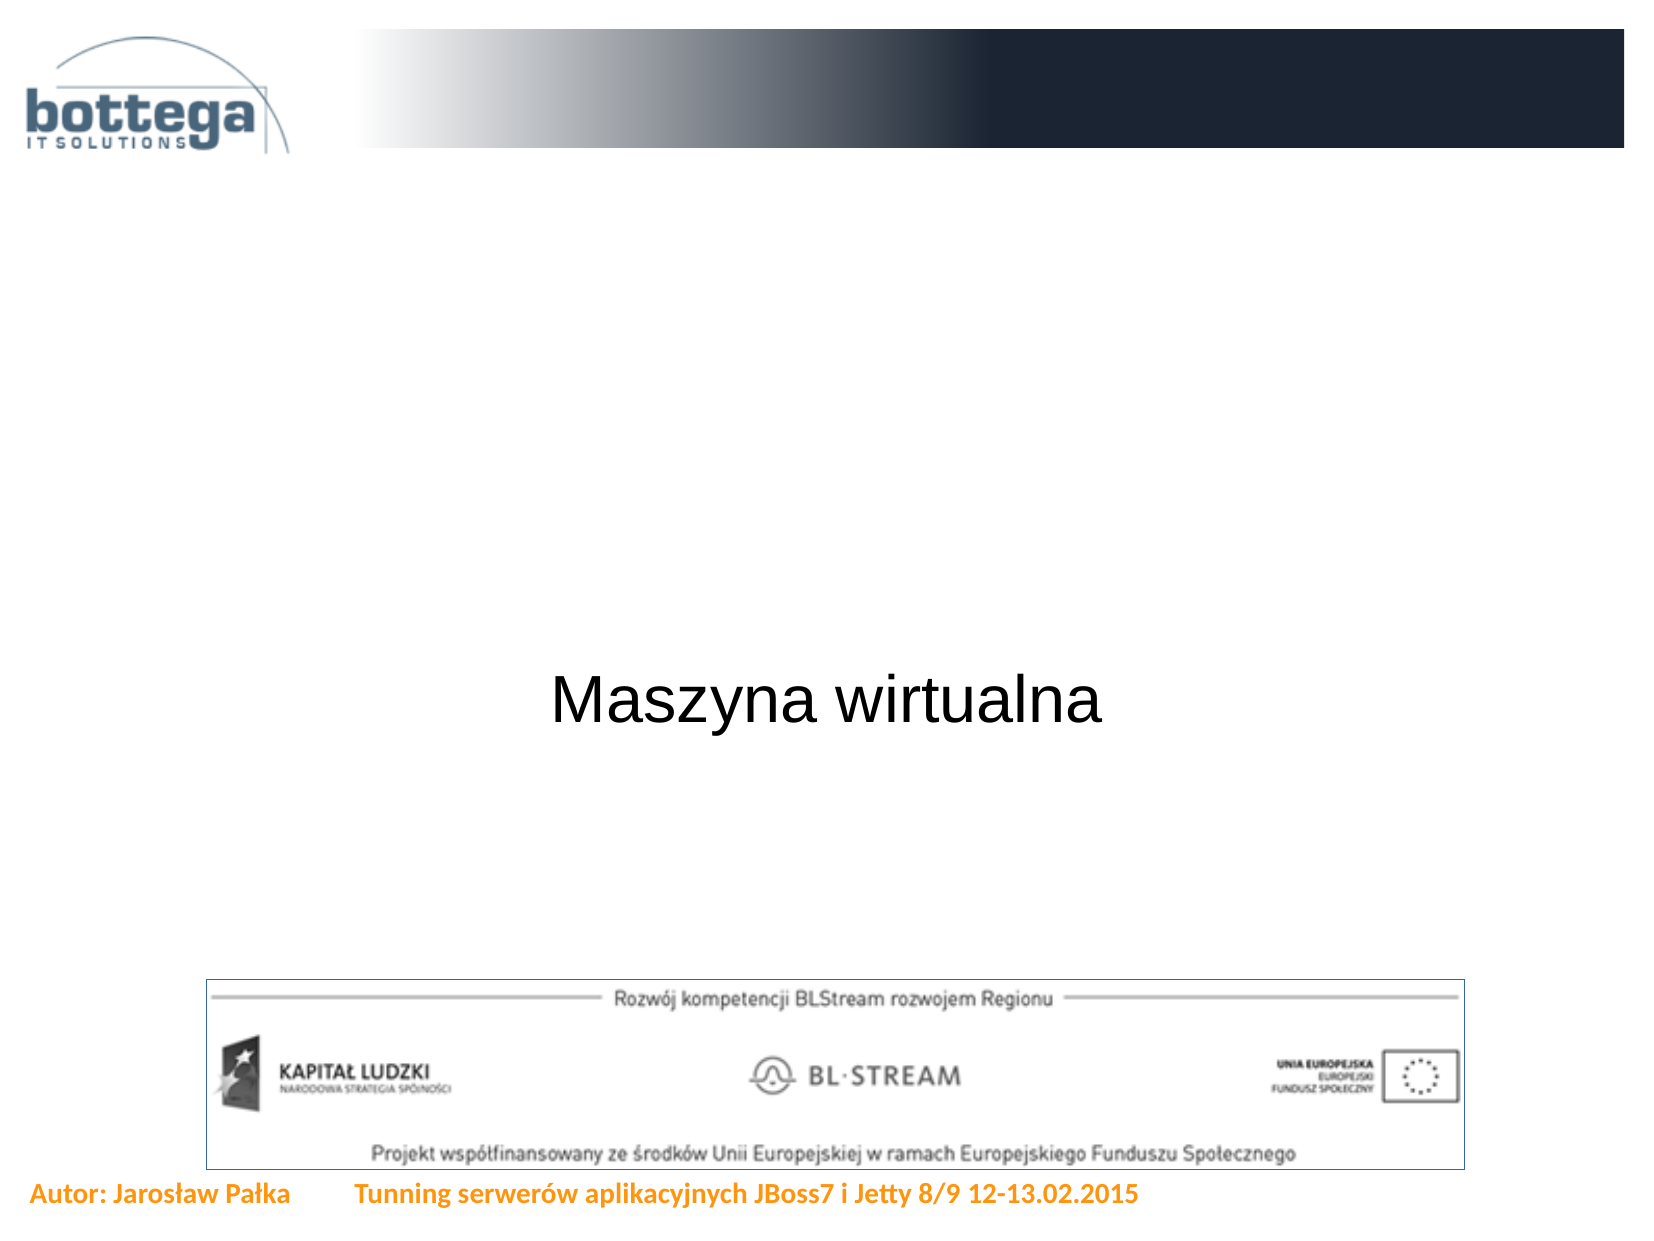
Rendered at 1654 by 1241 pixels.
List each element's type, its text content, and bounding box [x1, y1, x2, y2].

picture [207, 1109, 1464, 1169]
subtitle Maszyna wirtualna [82, 290, 1571, 1109]
picture [17, 29, 296, 160]
